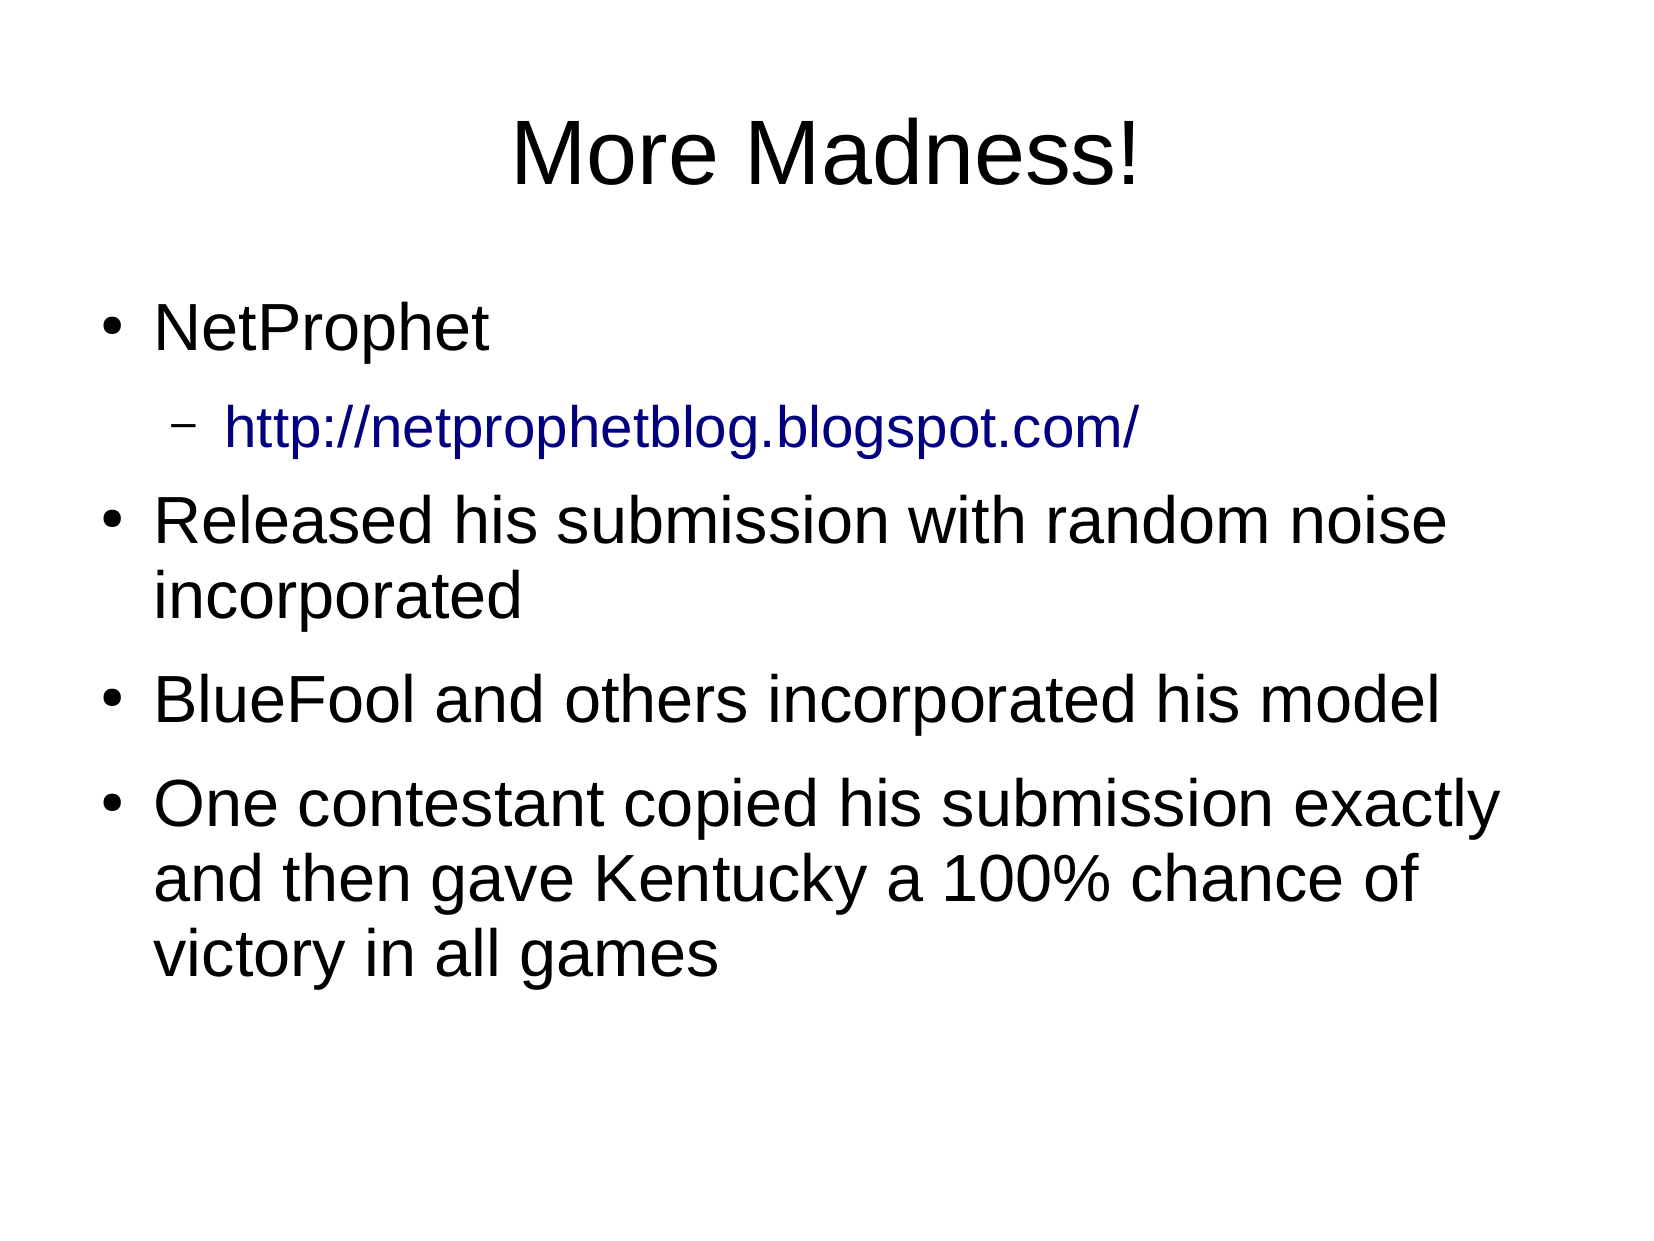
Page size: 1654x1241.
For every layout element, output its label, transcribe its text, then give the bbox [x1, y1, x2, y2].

title More Madness! [82, 49, 1571, 257]
list NetProphet http://netprophetblog.blogspot.com/ Released his submission with random noise incorporated BlueFool and others incorporated his model One contestant copied his submission exactly and then gave Kentucky a 100% chance of victory in all games [82, 290, 1571, 1010]
